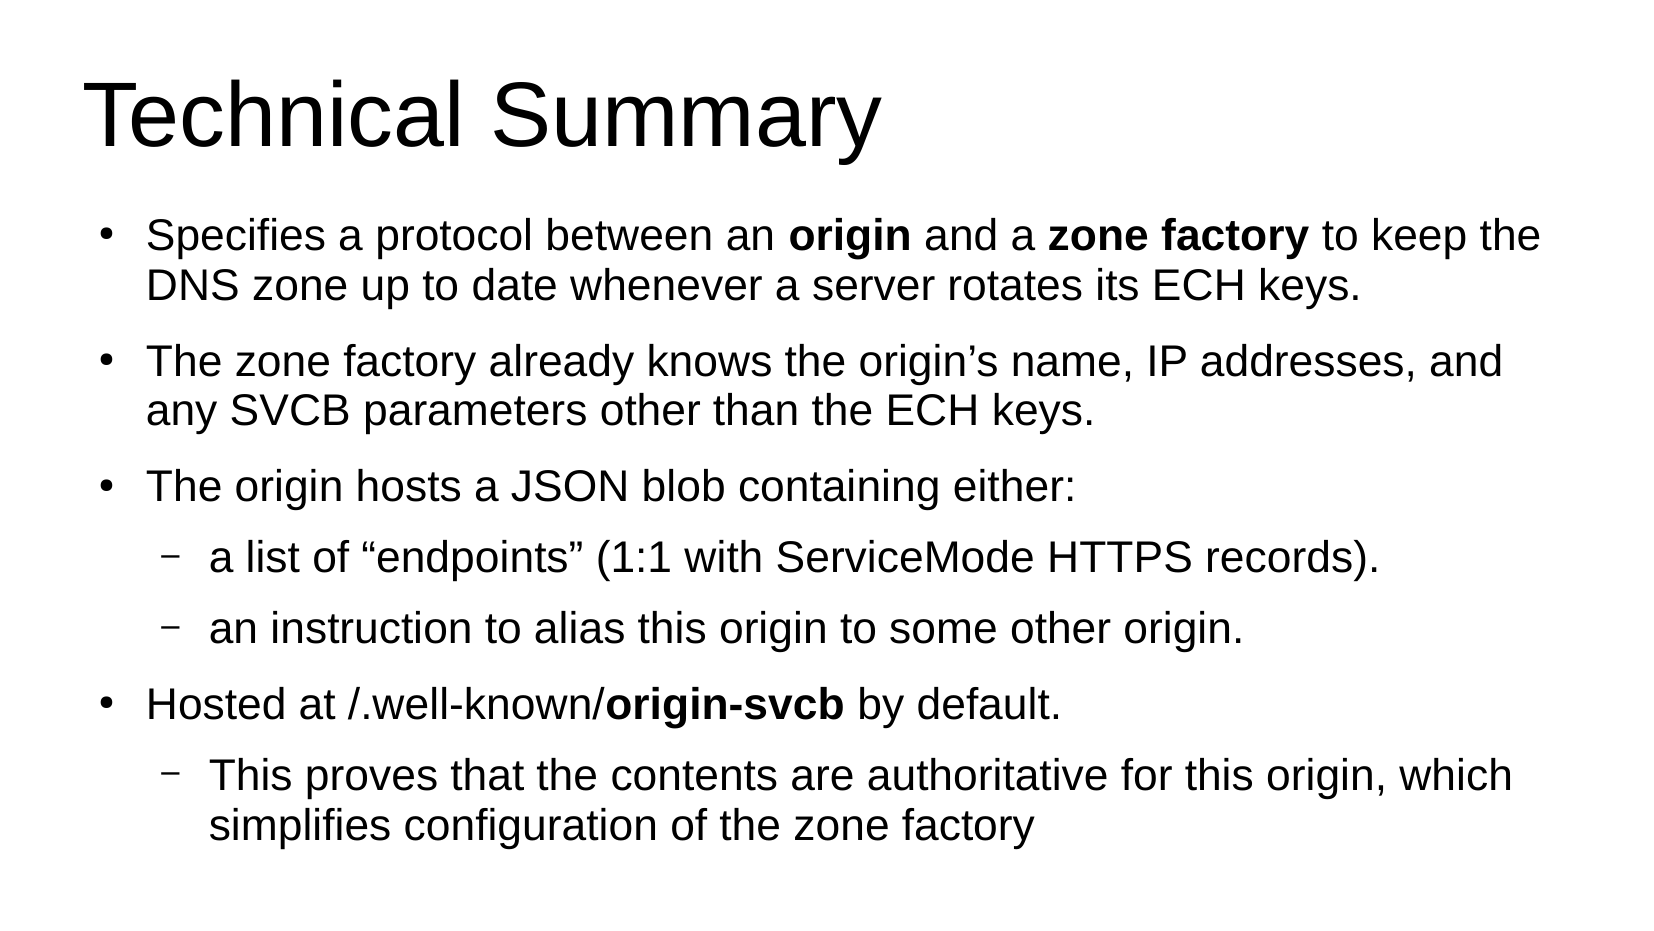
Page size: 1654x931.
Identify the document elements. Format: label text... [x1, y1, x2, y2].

list Specifies a protocol between an origin and a zone factory to keep the DNS zone up to date whenever a server rotates its ECH keys. The zone factory already knows the origin’s name, IP addresses, and any SVCB parameters other than the ECH keys. The origin hosts a JSON blob containing either: a list of “endpoints” (1:1 with ServiceMode HTTPS records). an instruction to alias this origin to some other origin. Hosted at /.well-known/origin-svcb by default. This proves that the contents are authoritative for this origin, which simplifies configuration of the zone factory [82, 210, 1571, 857]
title Technical Summary [82, 37, 1571, 193]
